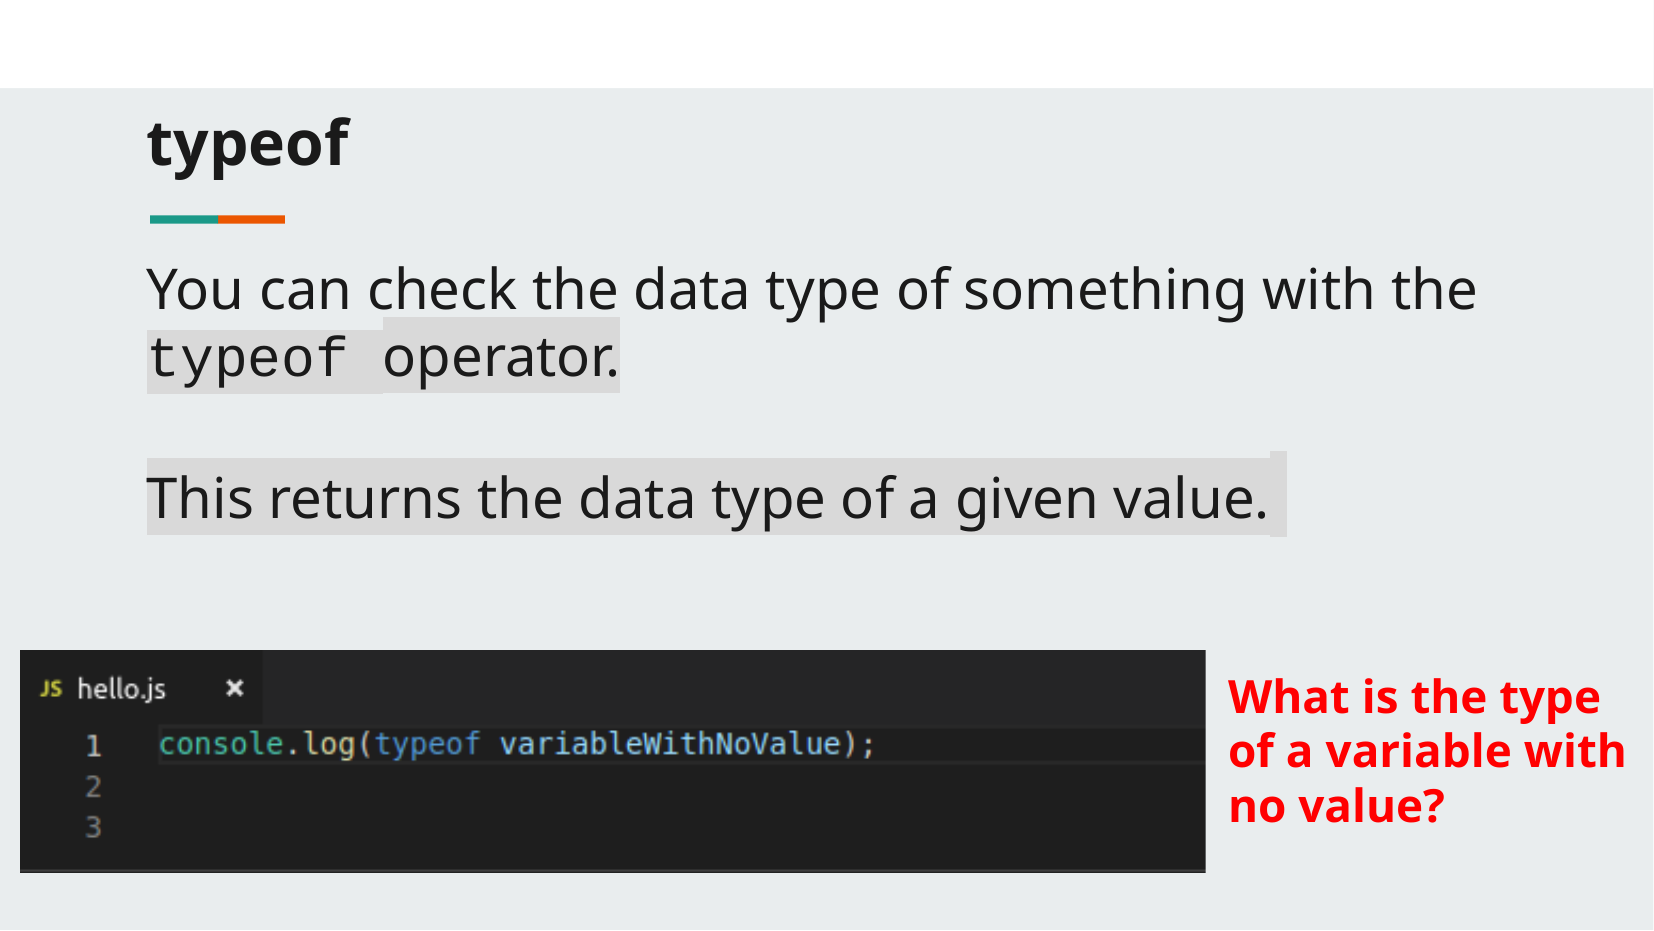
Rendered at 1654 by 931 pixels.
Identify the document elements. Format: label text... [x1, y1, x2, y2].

picture [20, 650, 1206, 873]
text_box What is the type of a variable with no value? [1213, 652, 1654, 874]
title typeof You can check the data type of something with the typeof operator. This returns the data type of a given value. [131, 88, 1522, 651]
